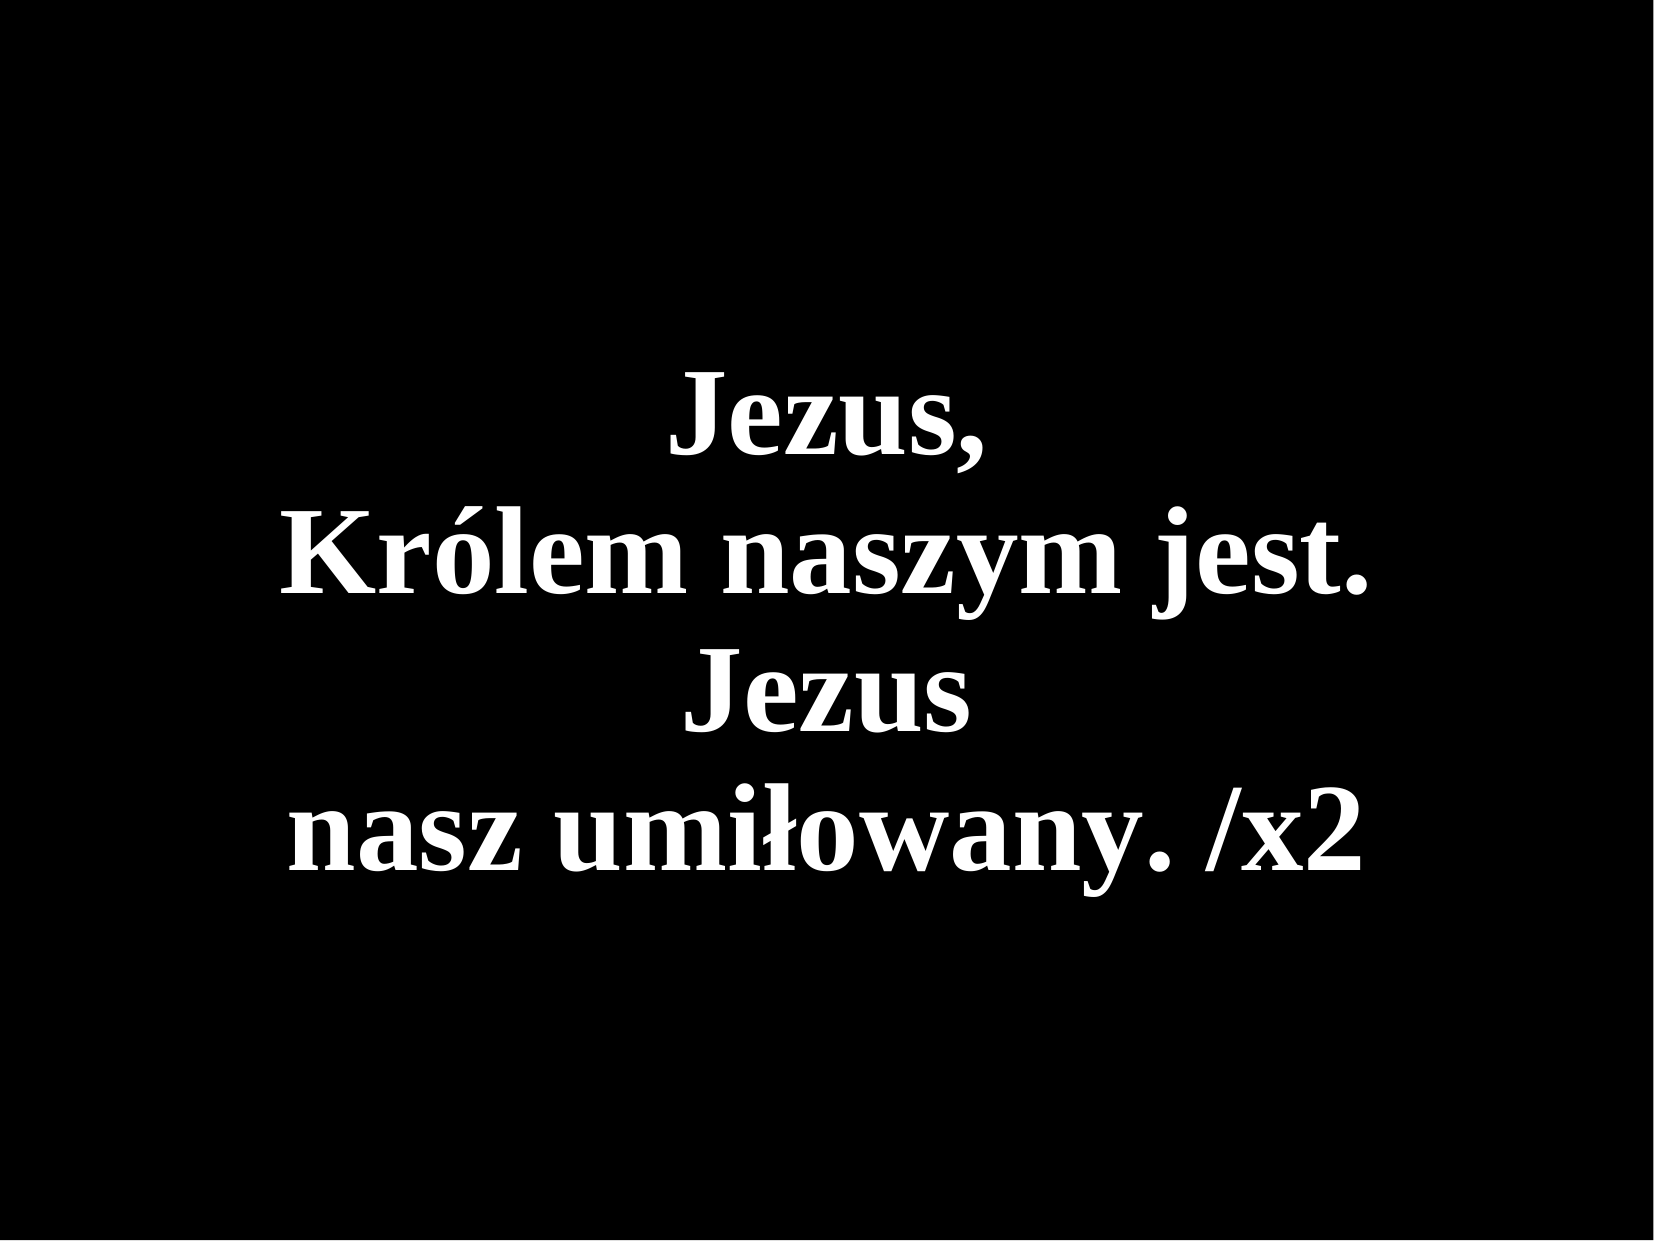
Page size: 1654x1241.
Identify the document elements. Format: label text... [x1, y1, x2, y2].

title Jezus, Królem naszym jest. Jezus nasz umiłowany. /x2 [0, 0, 1654, 1241]
